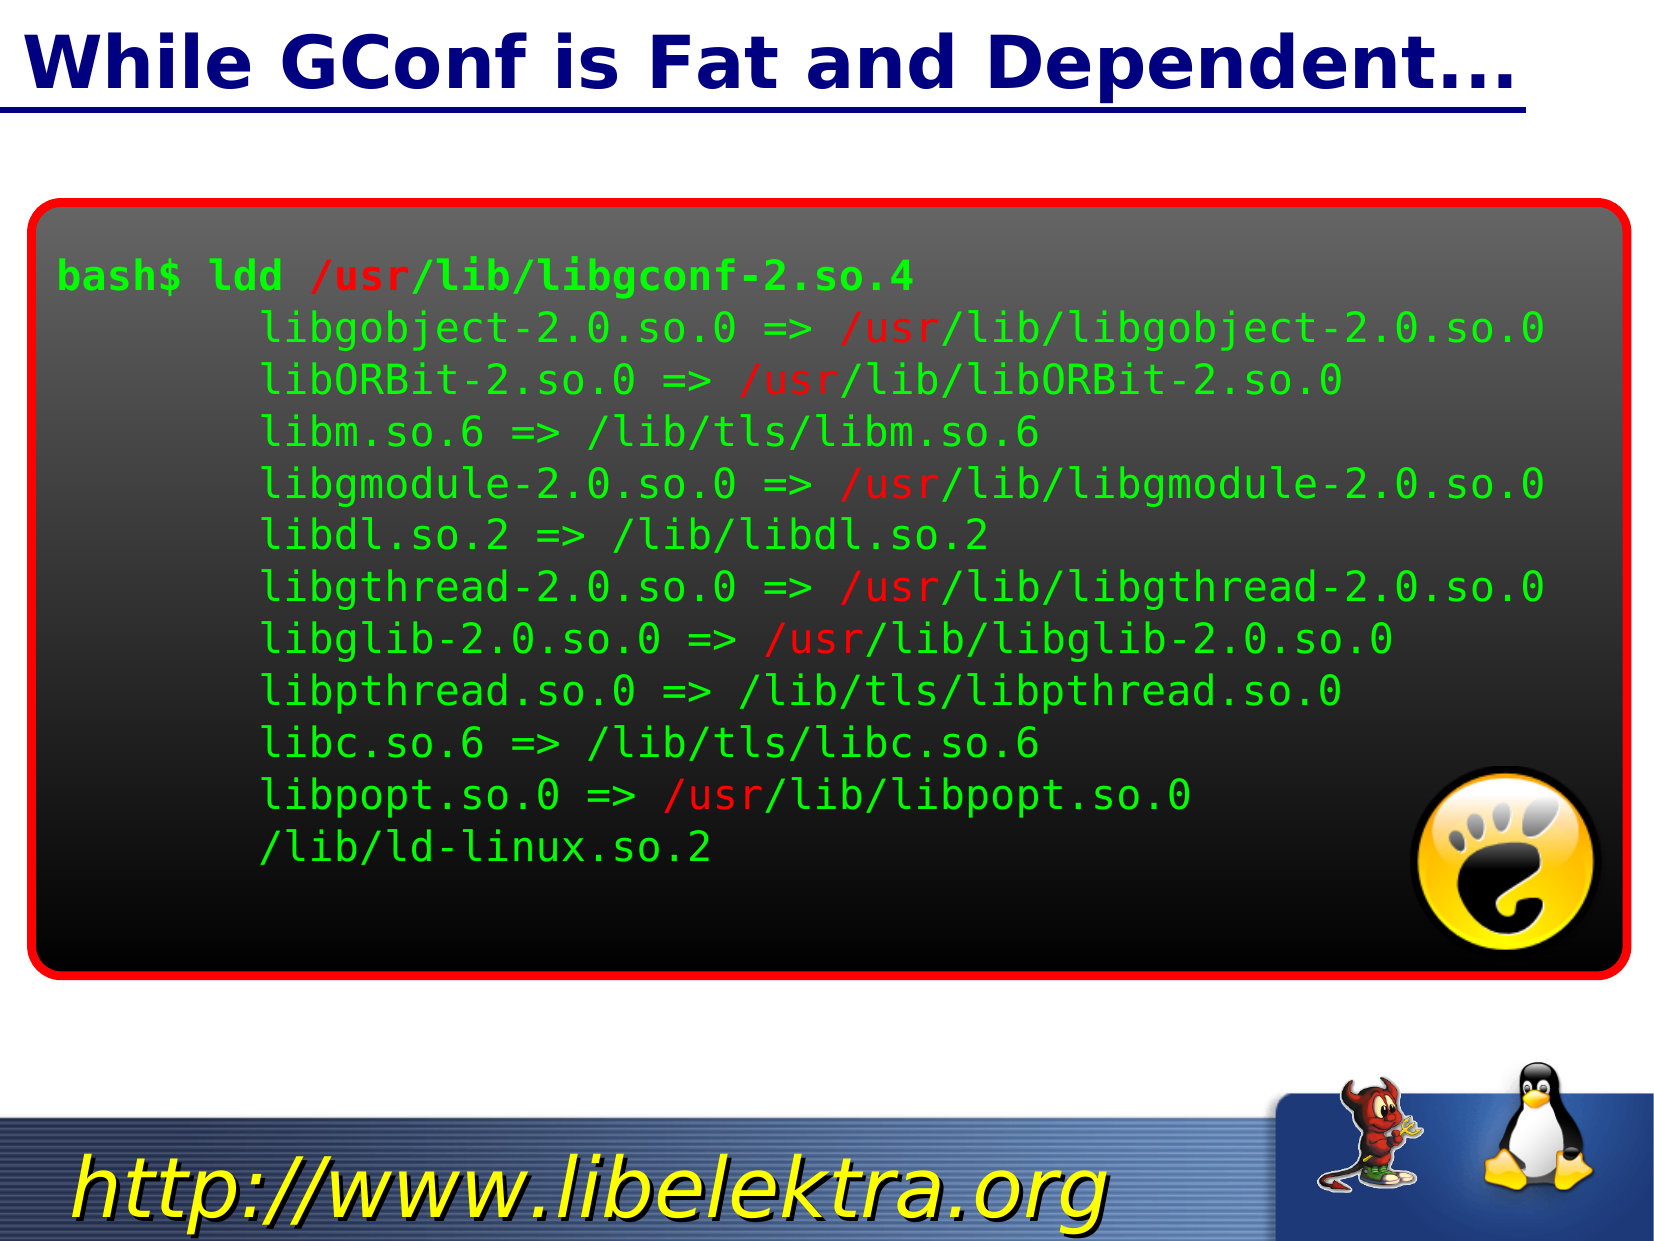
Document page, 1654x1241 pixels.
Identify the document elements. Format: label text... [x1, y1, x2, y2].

text_box [31, 202, 1627, 976]
picture [1410, 766, 1607, 961]
text_box bash$ ldd /usr/lib/libgconf-2.so.4 libgobject-2.0.so.0 => /usr/lib/libgobject-2.0.so.0 libORBit-2.so.0 => /usr/lib/libORBit-2.so.0 libm.so.6 => /lib/tls/libm.so.6 libgmodule-2.0.so.0 => /usr/lib/libgmodule-2.0.so.0 libdl.so.2 => /lib/libdl.so.2 libgthread-2.0.so.0 => /usr/lib/libgthread-2.0.so.0 libglib-2.0.so.0 => /usr/lib/libglib-2.0.so.0 libpthread.so.0 => /lib/tls/libpthread.so.0 libc.so.6 => /lib/tls/libc.so.6 libpopt.so.0 => /usr/lib/libpopt.so.0 /lib/ld-linux.so.2 [56, 236, 1597, 936]
text_box While GConf is Fat and Dependent... [22, 14, 1611, 111]
picture [0, 1061, 1654, 1241]
